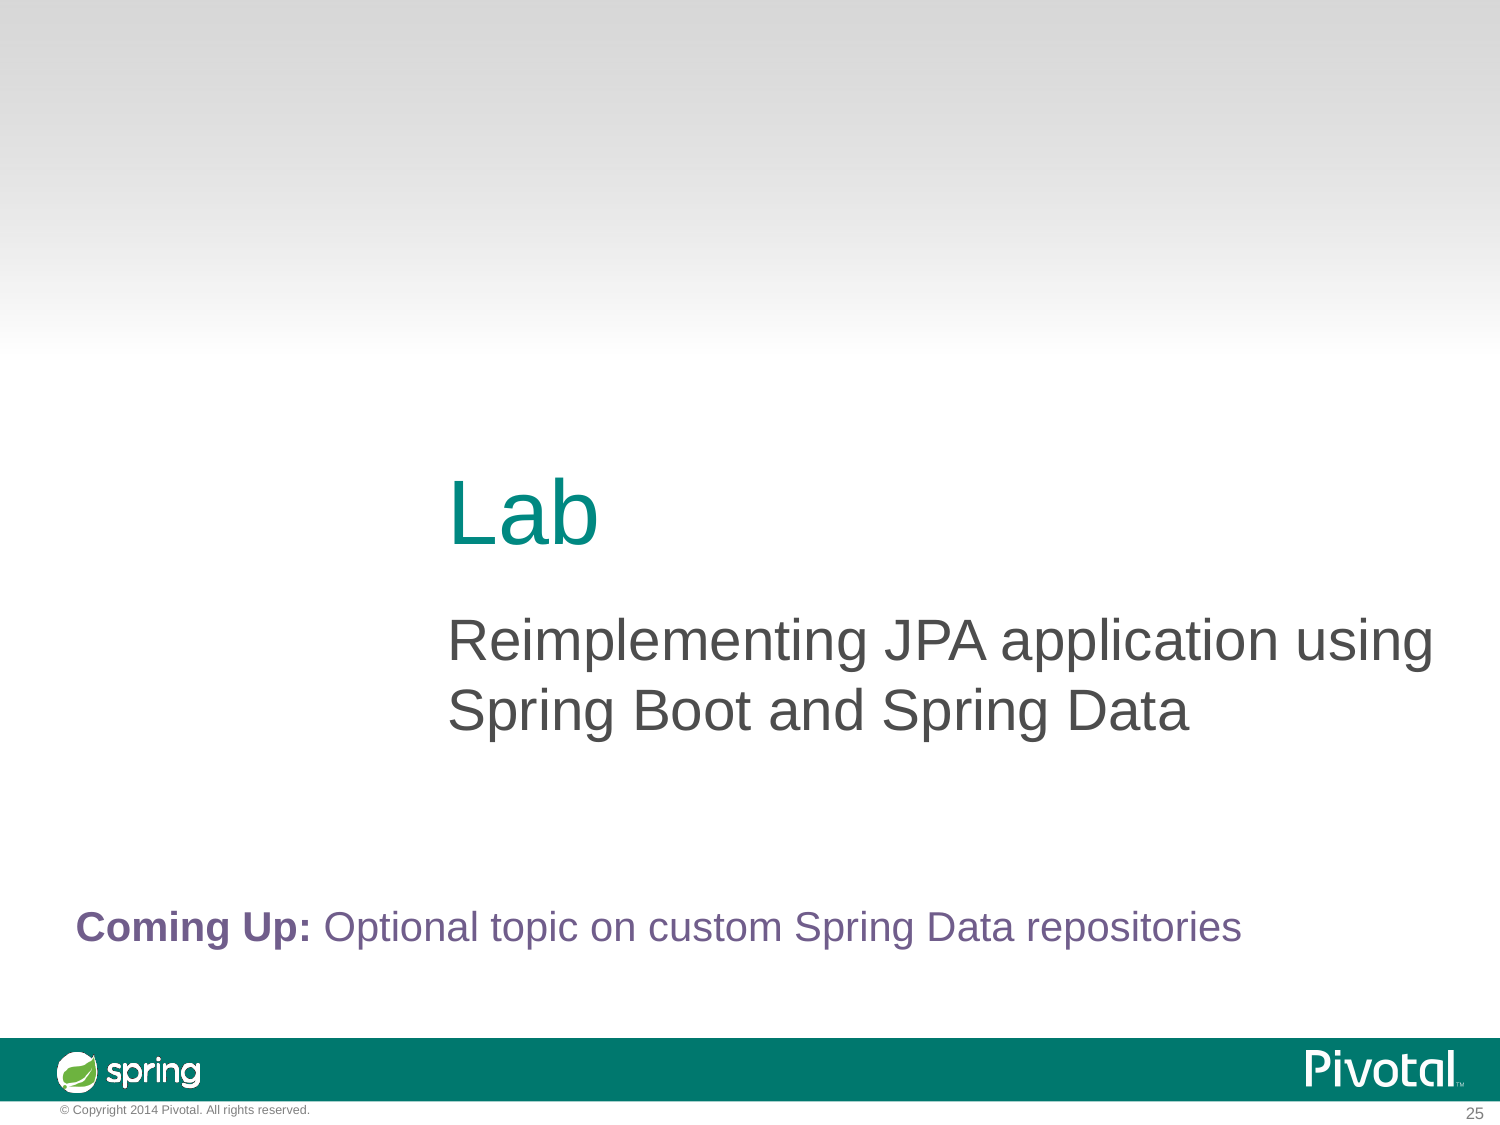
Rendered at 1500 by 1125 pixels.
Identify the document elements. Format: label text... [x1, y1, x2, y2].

text_box Coming Up: Optional topic on custom Spring Data repositories [60, 892, 1393, 1008]
text_box Reimplementing JPA application using Spring Boot and Spring Data [447, 602, 1440, 914]
title Lab [447, 454, 1440, 565]
picture [1306, 1050, 1464, 1087]
picture [32, 1041, 210, 1103]
